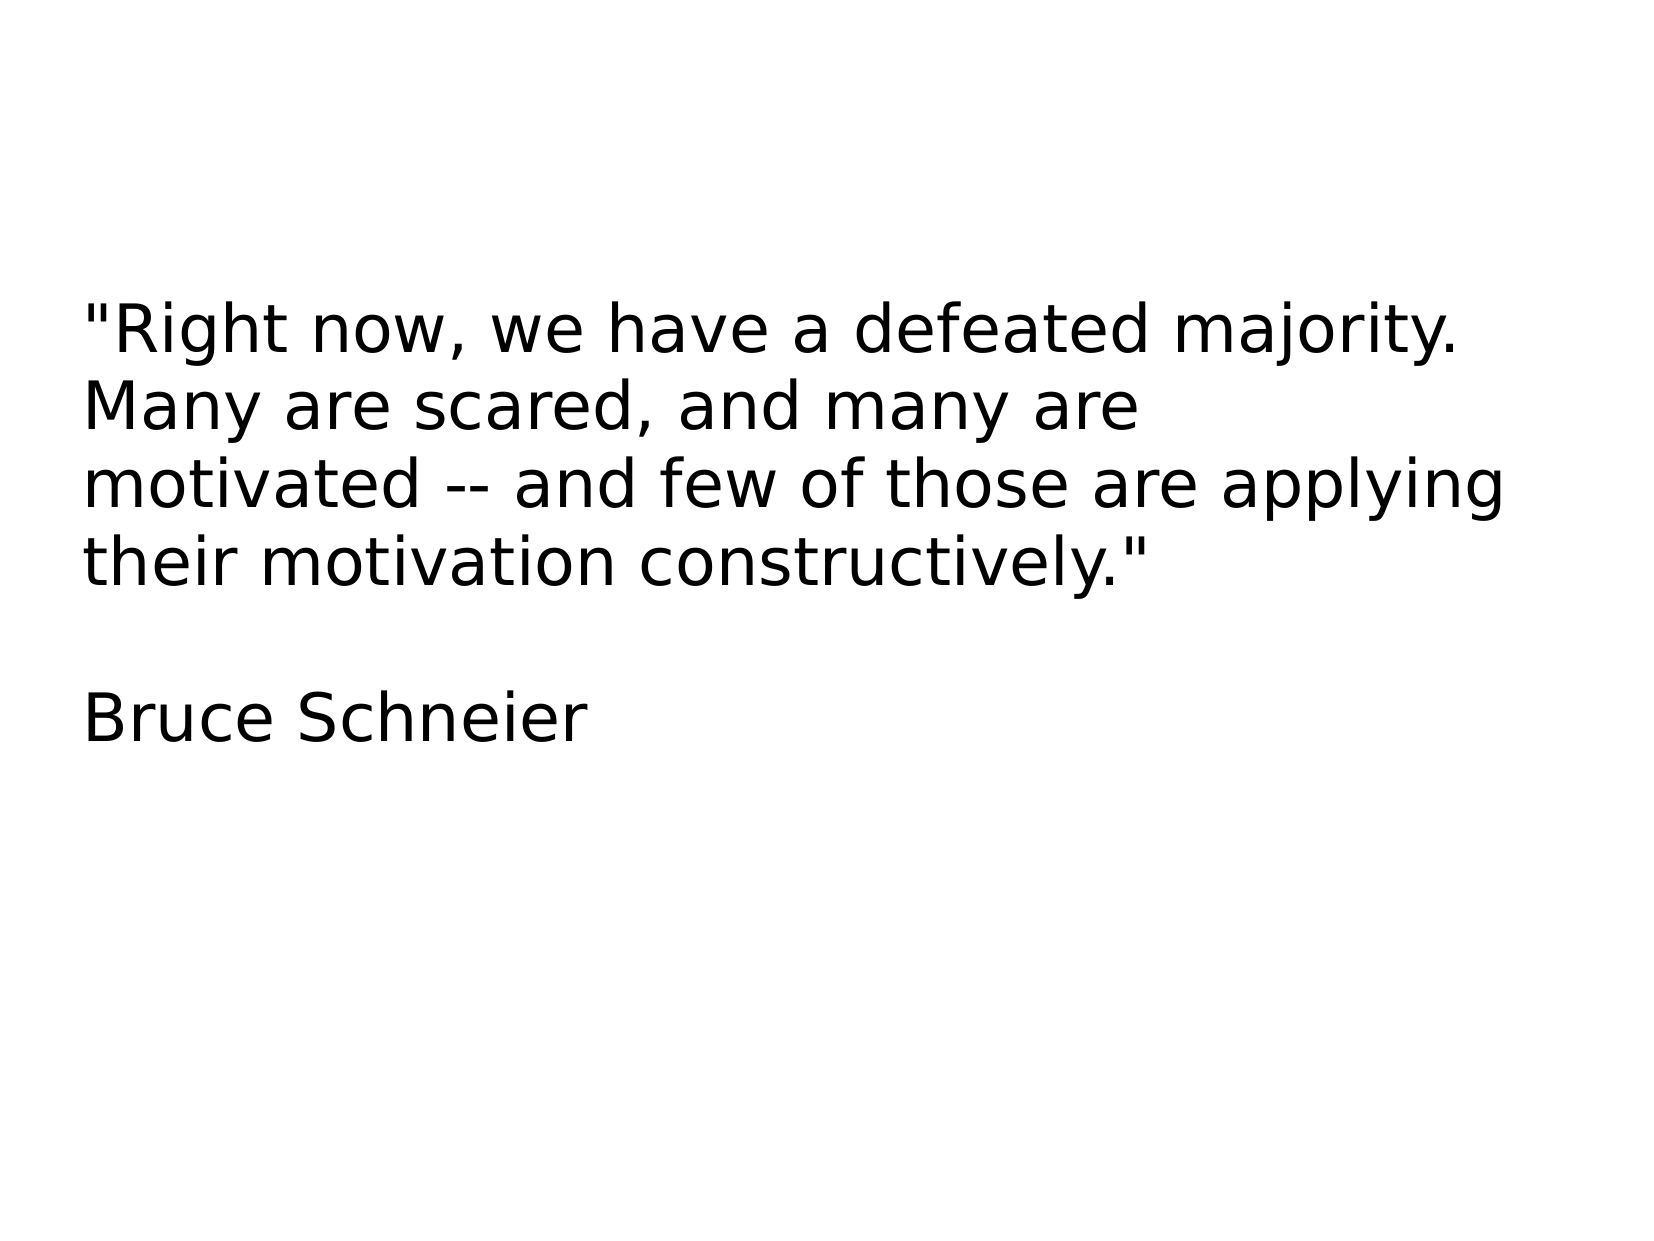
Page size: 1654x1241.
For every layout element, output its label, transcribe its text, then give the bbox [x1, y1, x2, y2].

subtitle "Right now, we have a defeated majority. Many are scared, and many are motivated -- and few of those are applying their motivation constructively." Bruce Schneier [82, 290, 1571, 1010]
